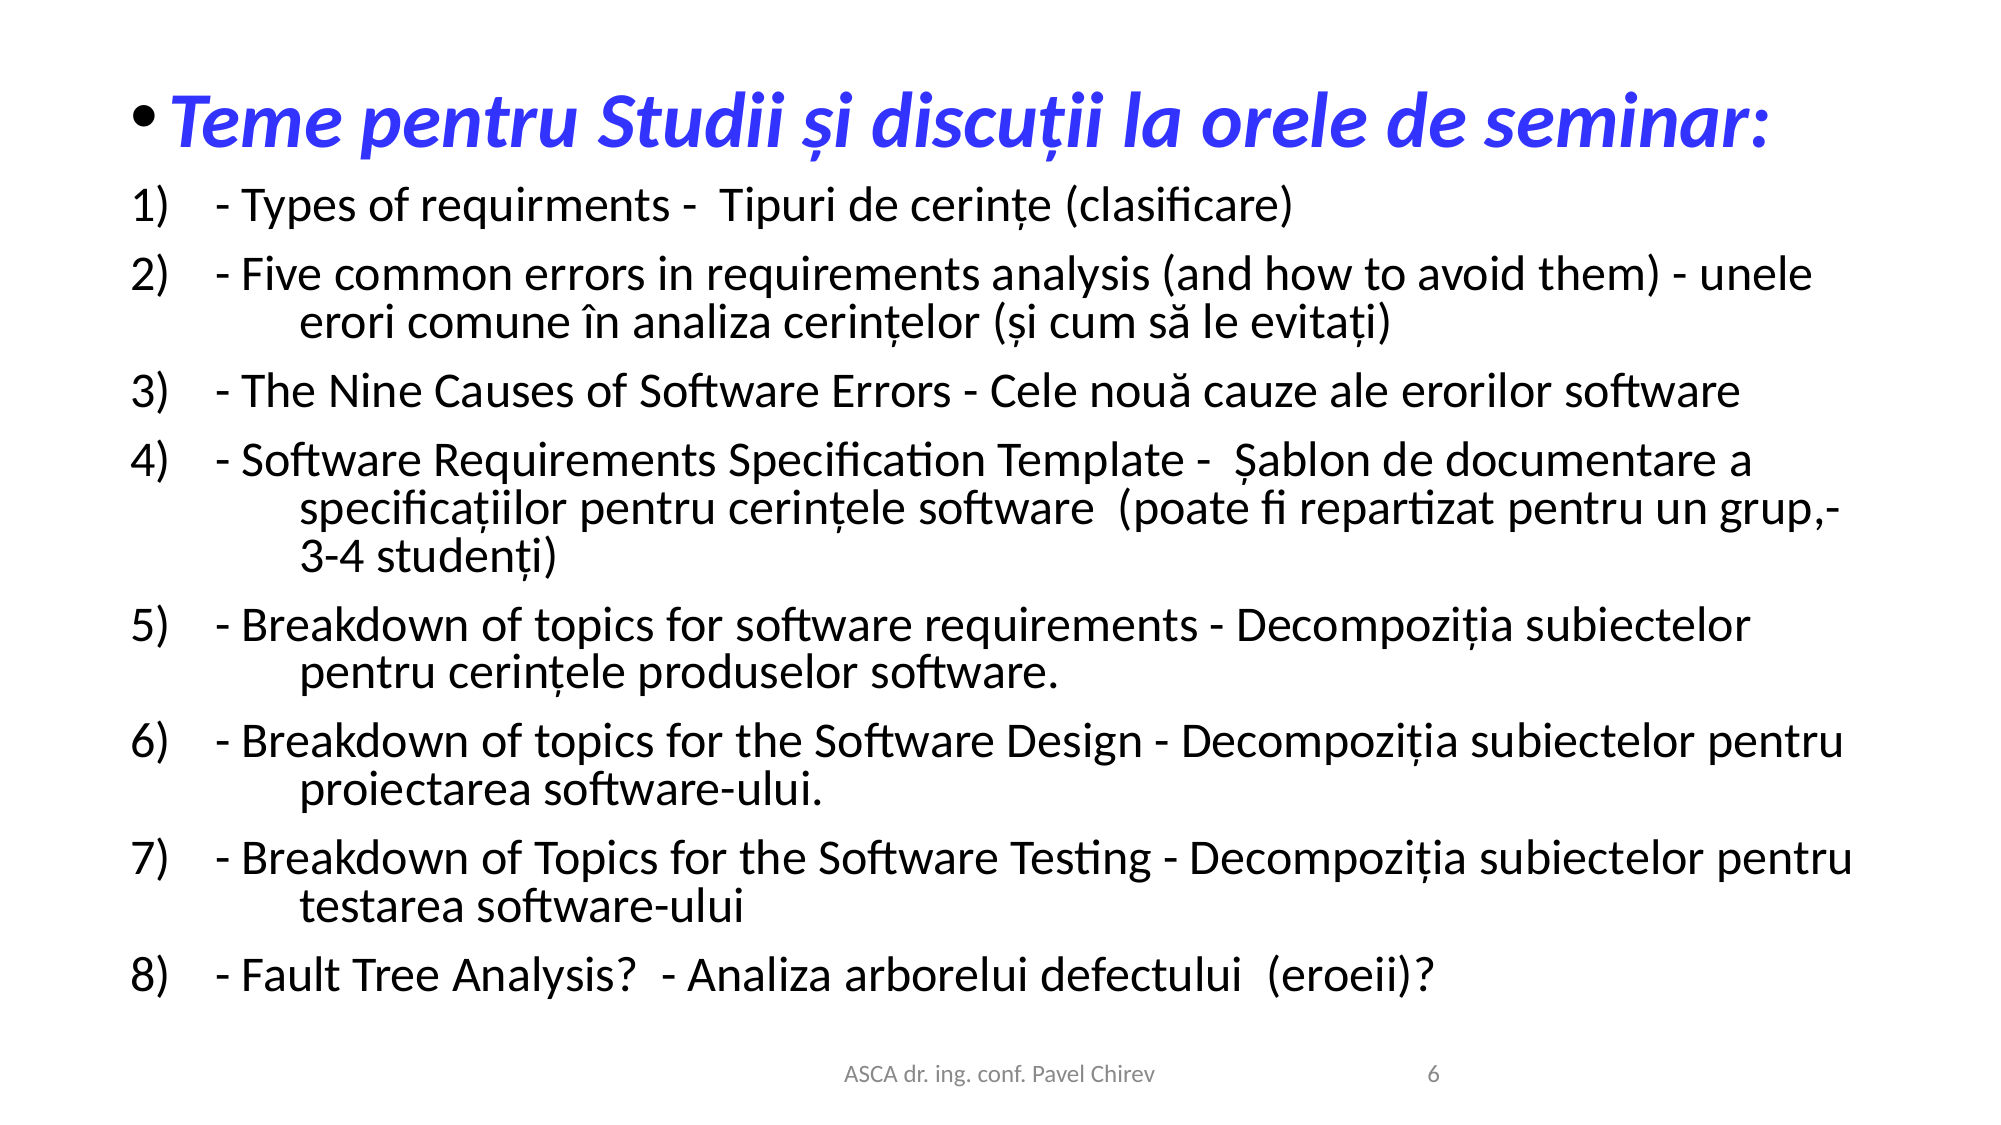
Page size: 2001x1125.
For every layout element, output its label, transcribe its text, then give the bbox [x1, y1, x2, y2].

list Teme pentru Studii și discuții la orele de seminar: - Types of requirments - Tipuri de cerințe (clasificare) - Five common errors in requirements analysis (and how to avoid them) - unele erori comune în analiza cerințelor (și cum să le evitați) - The Nine Causes of Software Errors - Cele nouă cauze ale erorilor software - Software Requirements Specification Template - Șablon de documentare a specificațiilor pentru cerințele software (poate fi repartizat pentru un grup,-3-4 studenți) - Breakdown of topics for software requirements - Decompoziția subiectelor pentru cerințele produselor software. - Breakdown of topics for the Software Design - Decompoziția subiectelor pentru proiectarea software-ului. - Breakdown of Topics for the Software Testing - Decompoziția subiectelor pentru testarea software-ului - Fault Tree Analysis? - Analiza arborelui defectului (eroeii)? [115, 79, 1885, 1014]
text_box [1412, 1042, 1863, 1103]
text_box ASCA dr. ing. conf. Pavel Chirev [662, 1042, 1338, 1103]
